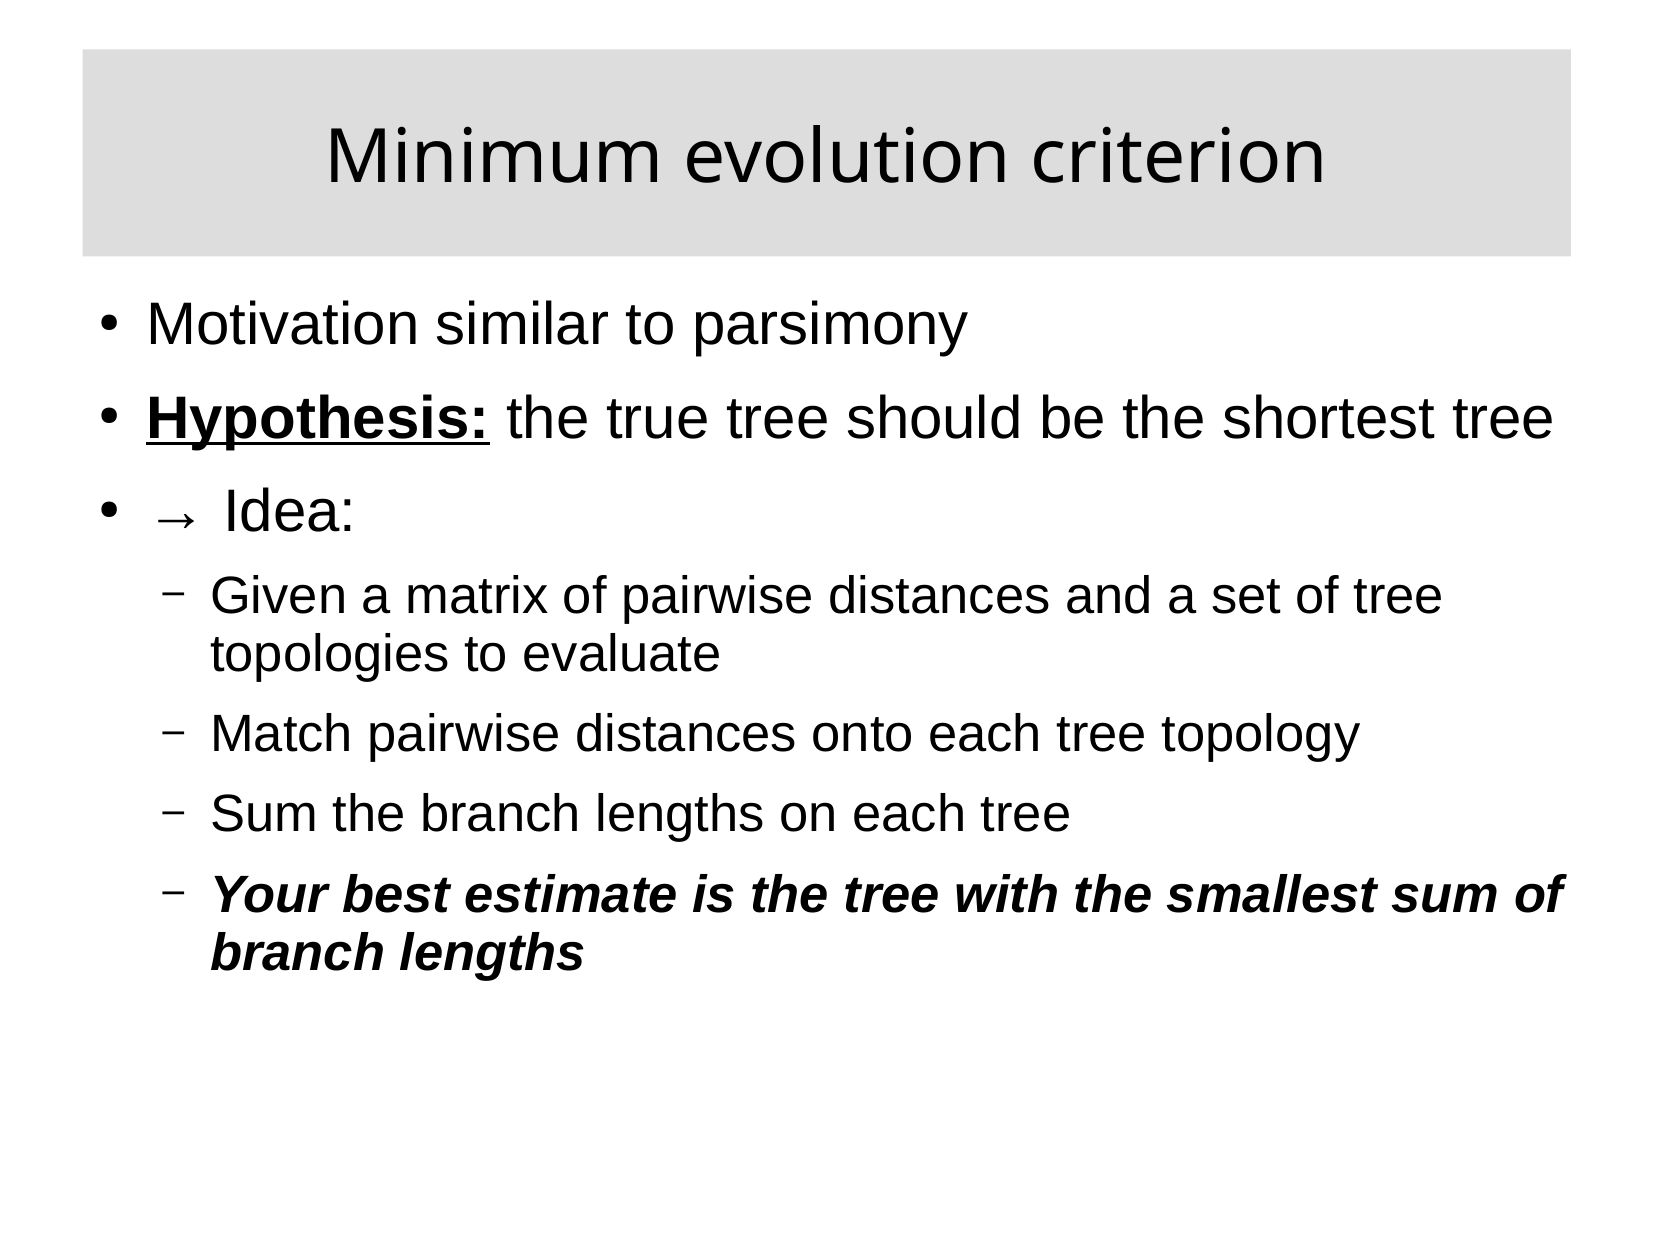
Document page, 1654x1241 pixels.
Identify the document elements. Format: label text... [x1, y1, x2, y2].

list Motivation similar to parsimony Hypothesis: the true tree should be the shortest tree → Idea: Given a matrix of pairwise distances and a set of tree topologies to evaluate Match pairwise distances onto each tree topology Sum the branch lengths on each tree Your best estimate is the tree with the smallest sum of branch lengths [82, 290, 1571, 1010]
title Minimum evolution criterion [82, 49, 1571, 257]
